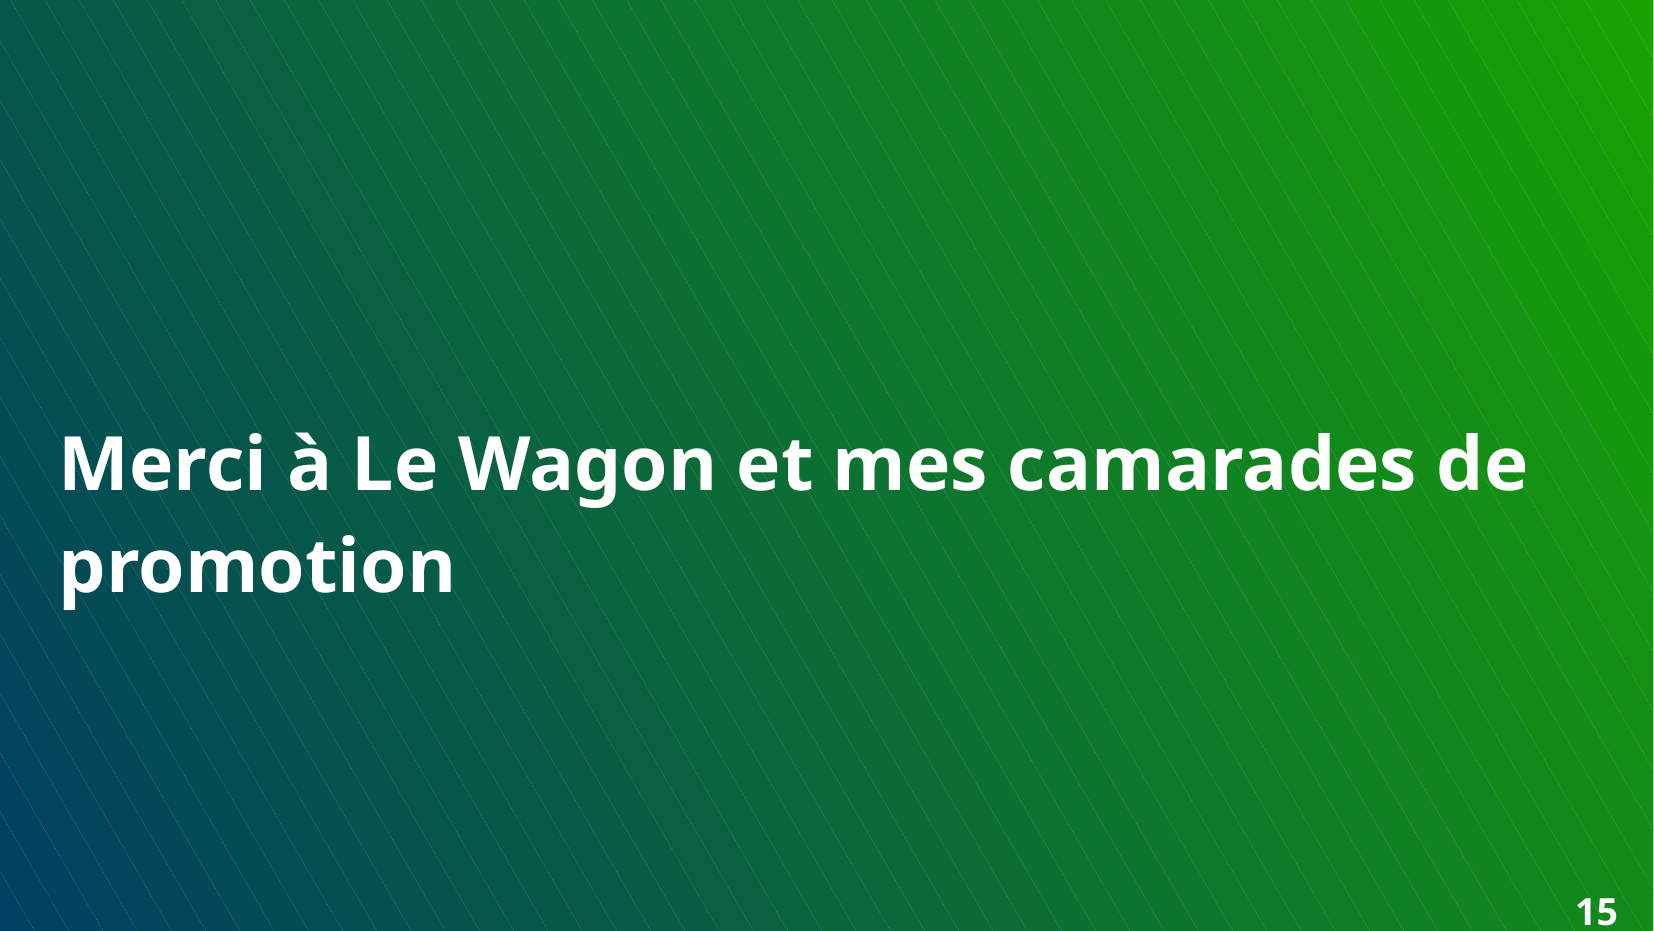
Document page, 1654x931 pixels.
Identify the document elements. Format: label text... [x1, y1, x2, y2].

title Merci à Le Wagon et mes camarades de promotion [59, 410, 1595, 615]
